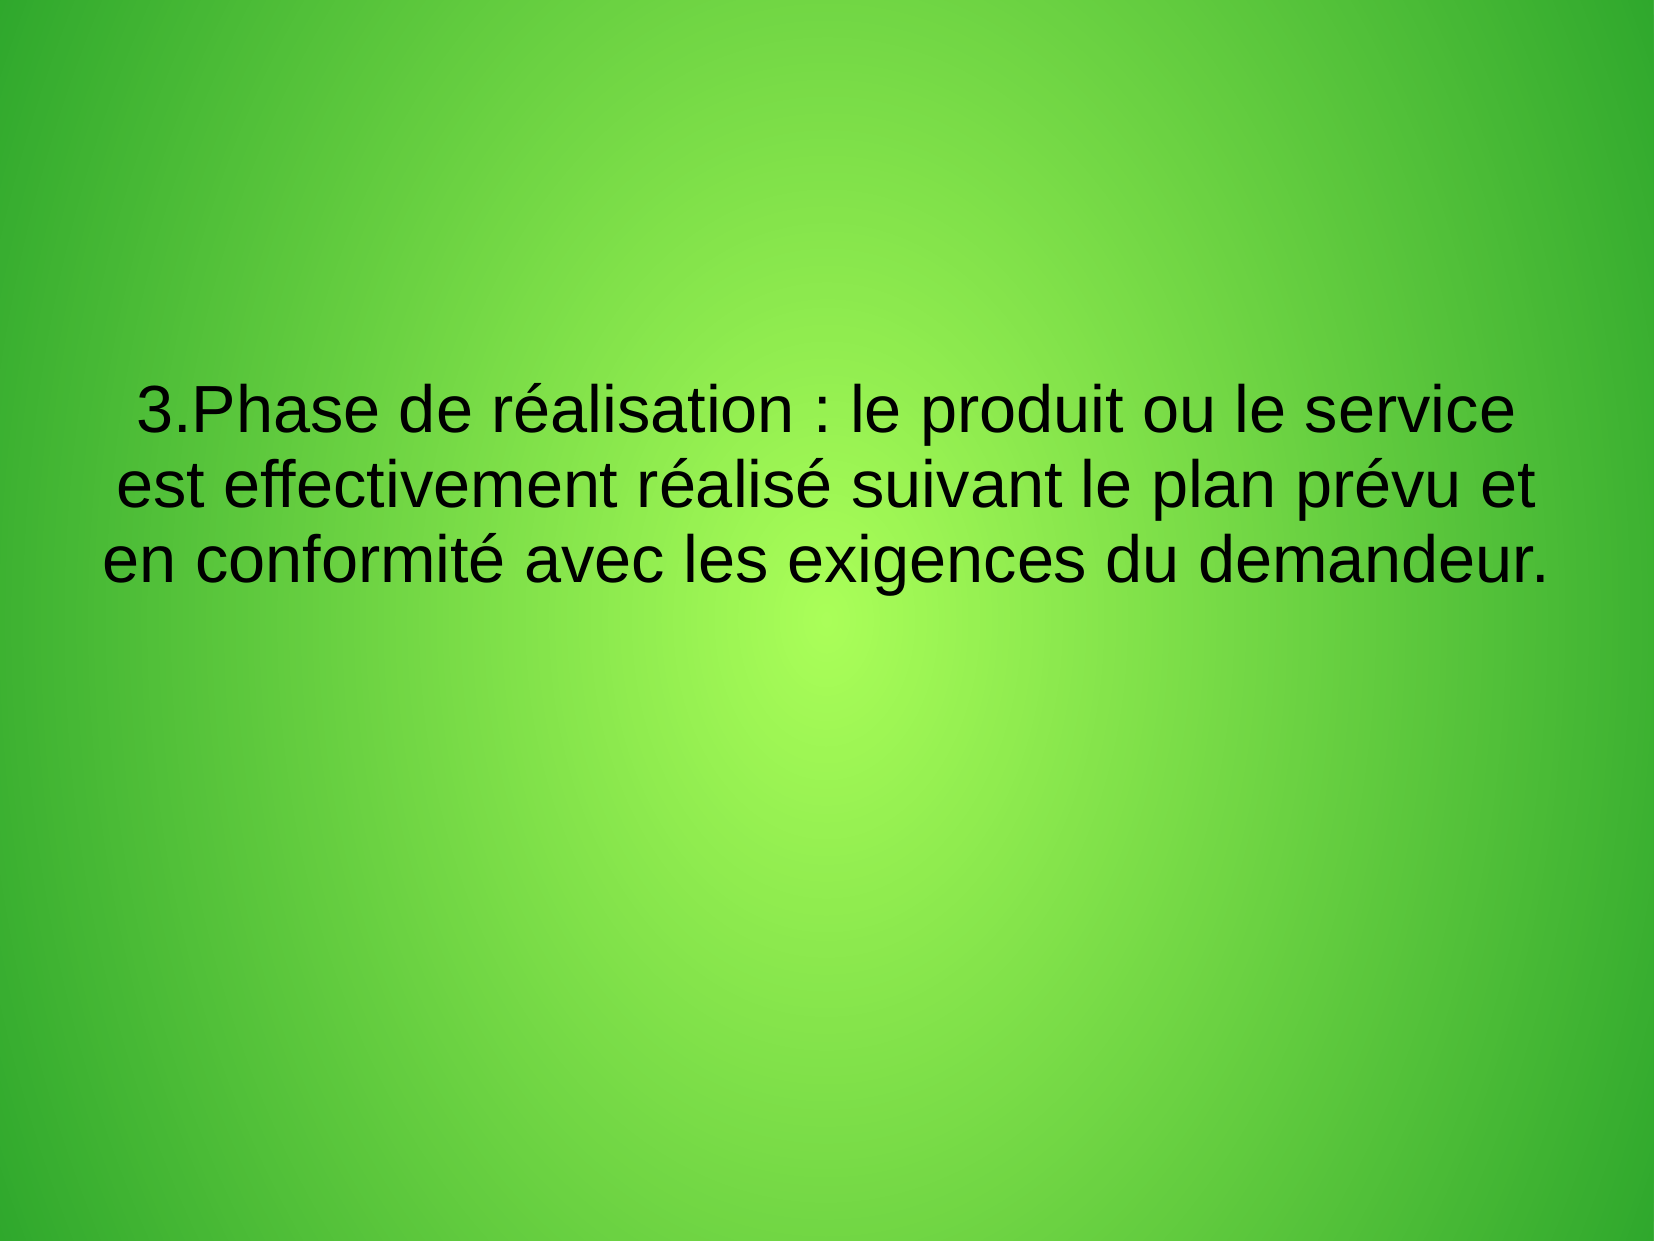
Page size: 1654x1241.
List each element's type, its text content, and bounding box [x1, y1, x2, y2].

subtitle 3.Phase de réalisation : le produit ou le service est effectivement réalisé suivant le plan prévu et en conformité avec les exigences du demandeur. [82, 47, 1571, 997]
